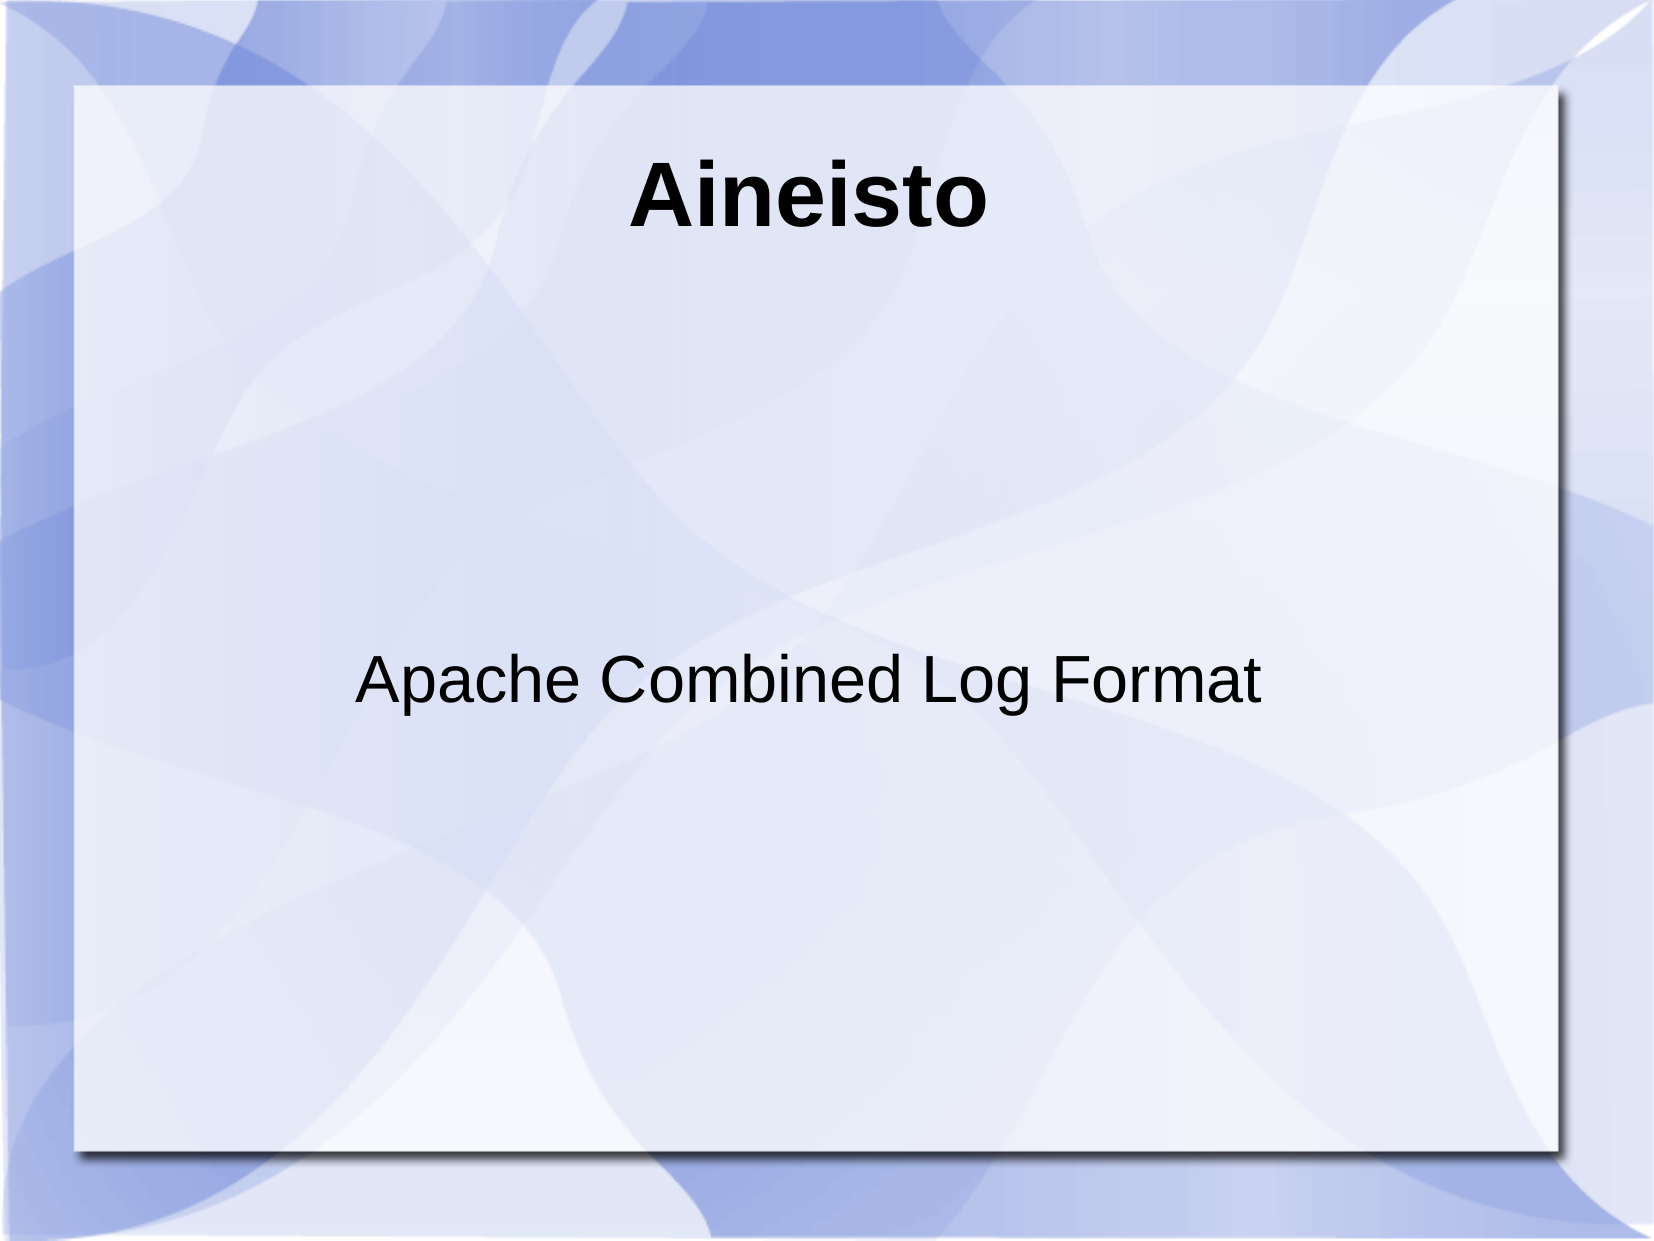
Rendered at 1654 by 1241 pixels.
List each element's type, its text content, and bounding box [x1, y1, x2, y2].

subtitle Apache Combined Log Format [129, 324, 1489, 1034]
picture [0, 0, 1654, 1241]
title Aineisto [82, 90, 1536, 298]
